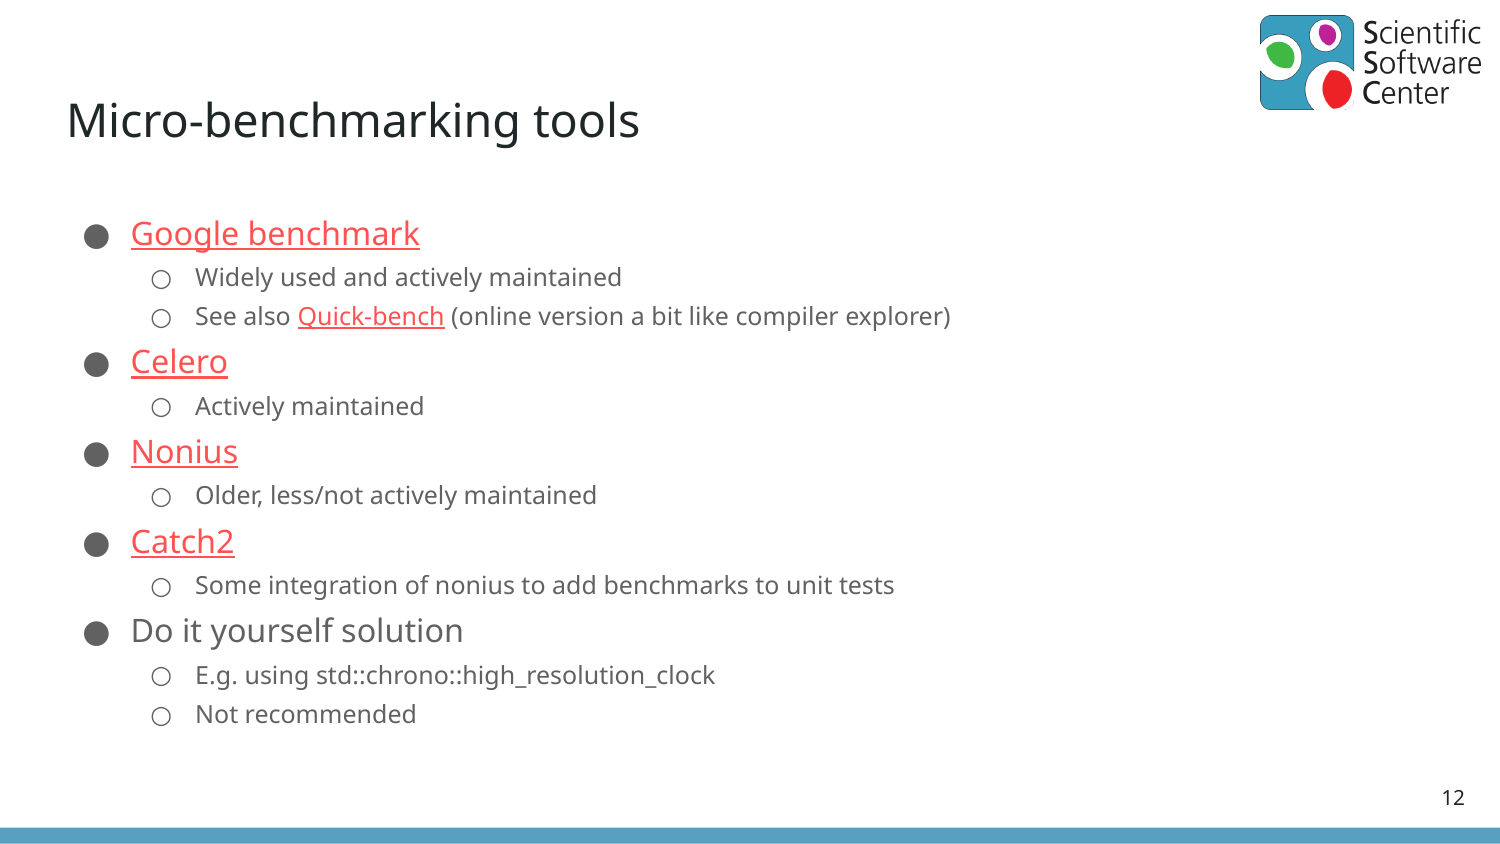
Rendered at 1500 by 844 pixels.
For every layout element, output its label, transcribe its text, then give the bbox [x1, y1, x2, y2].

picture [1260, 15, 1481, 110]
title Micro-benchmarking tools [51, 72, 1449, 167]
slide_number <number> [1389, 764, 1480, 830]
list Google benchmark Widely used and actively maintained See also Quick-bench (online version a bit like compiler explorer) Celero Actively maintained Nonius Older, less/not actively maintained Catch2 Some integration of nonius to add benchmarks to unit tests Do it yourself solution E.g. using std::chrono::high_resolution_clock Not recommended [51, 189, 1449, 750]
